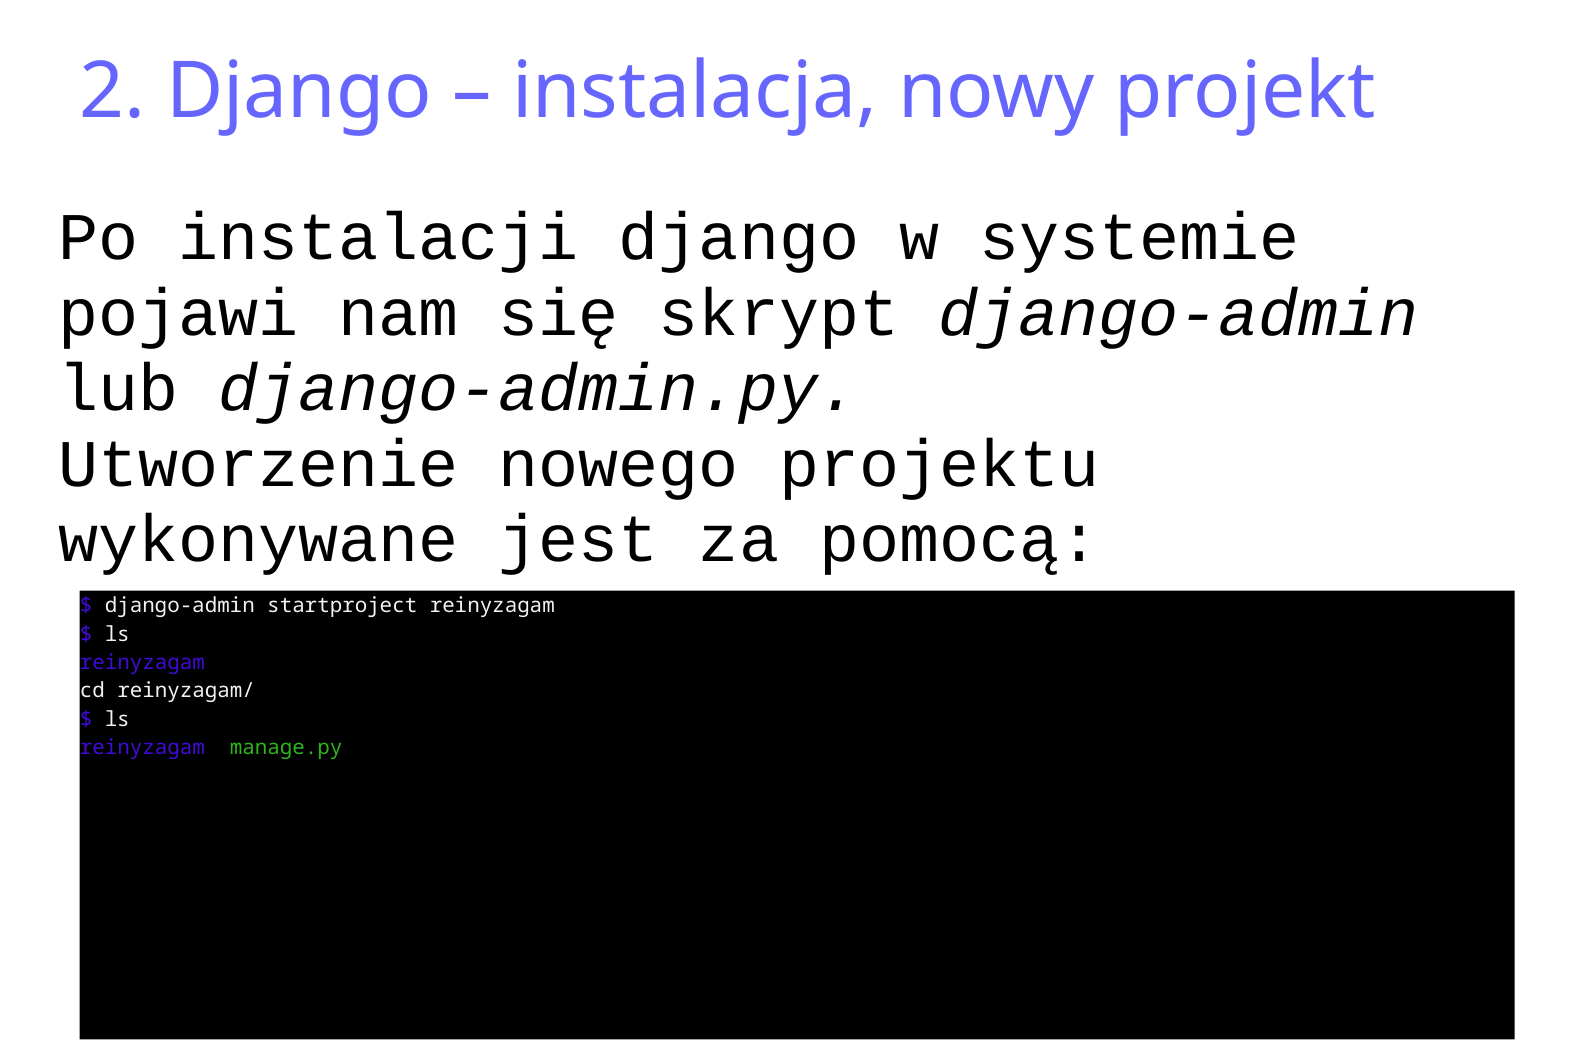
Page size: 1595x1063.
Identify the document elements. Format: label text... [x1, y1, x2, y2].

text_box Po instalacji django w systemie pojawi nam się skrypt django-admin lub django-admin.py. Utworzenie nowego projektu wykonywane jest za pomocą: [58, 204, 1494, 539]
subtitle $ django-admin startproject reinyzagam $ ls reinyzagam cd reinyzagam/ $ ls reinyzagam manage.py [79, 590, 1515, 1040]
title 2. Django – instalacja, nowy projekt [79, 7, 1515, 255]
